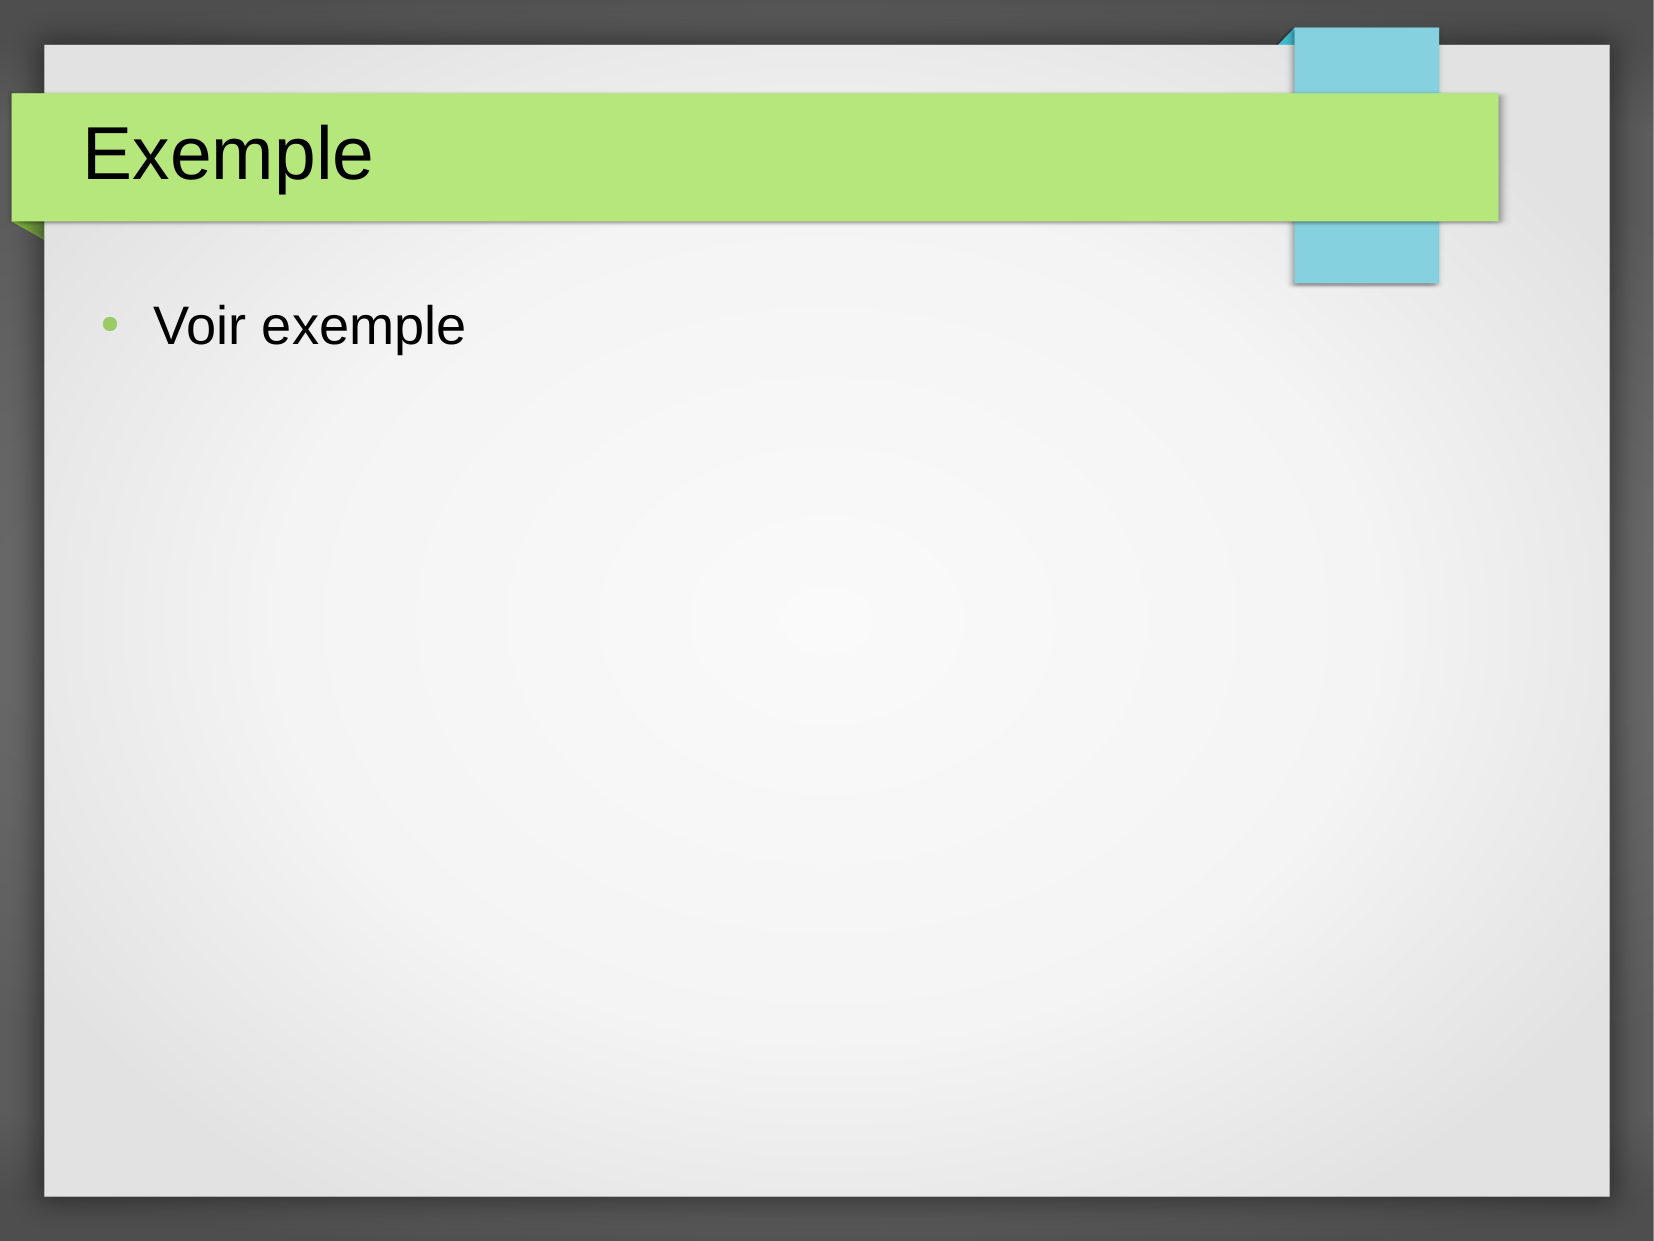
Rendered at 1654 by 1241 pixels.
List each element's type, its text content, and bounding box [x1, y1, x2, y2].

title Exemple [82, 94, 1264, 213]
picture [0, 0, 1654, 1241]
list Voir exemple [82, 295, 1571, 1015]
